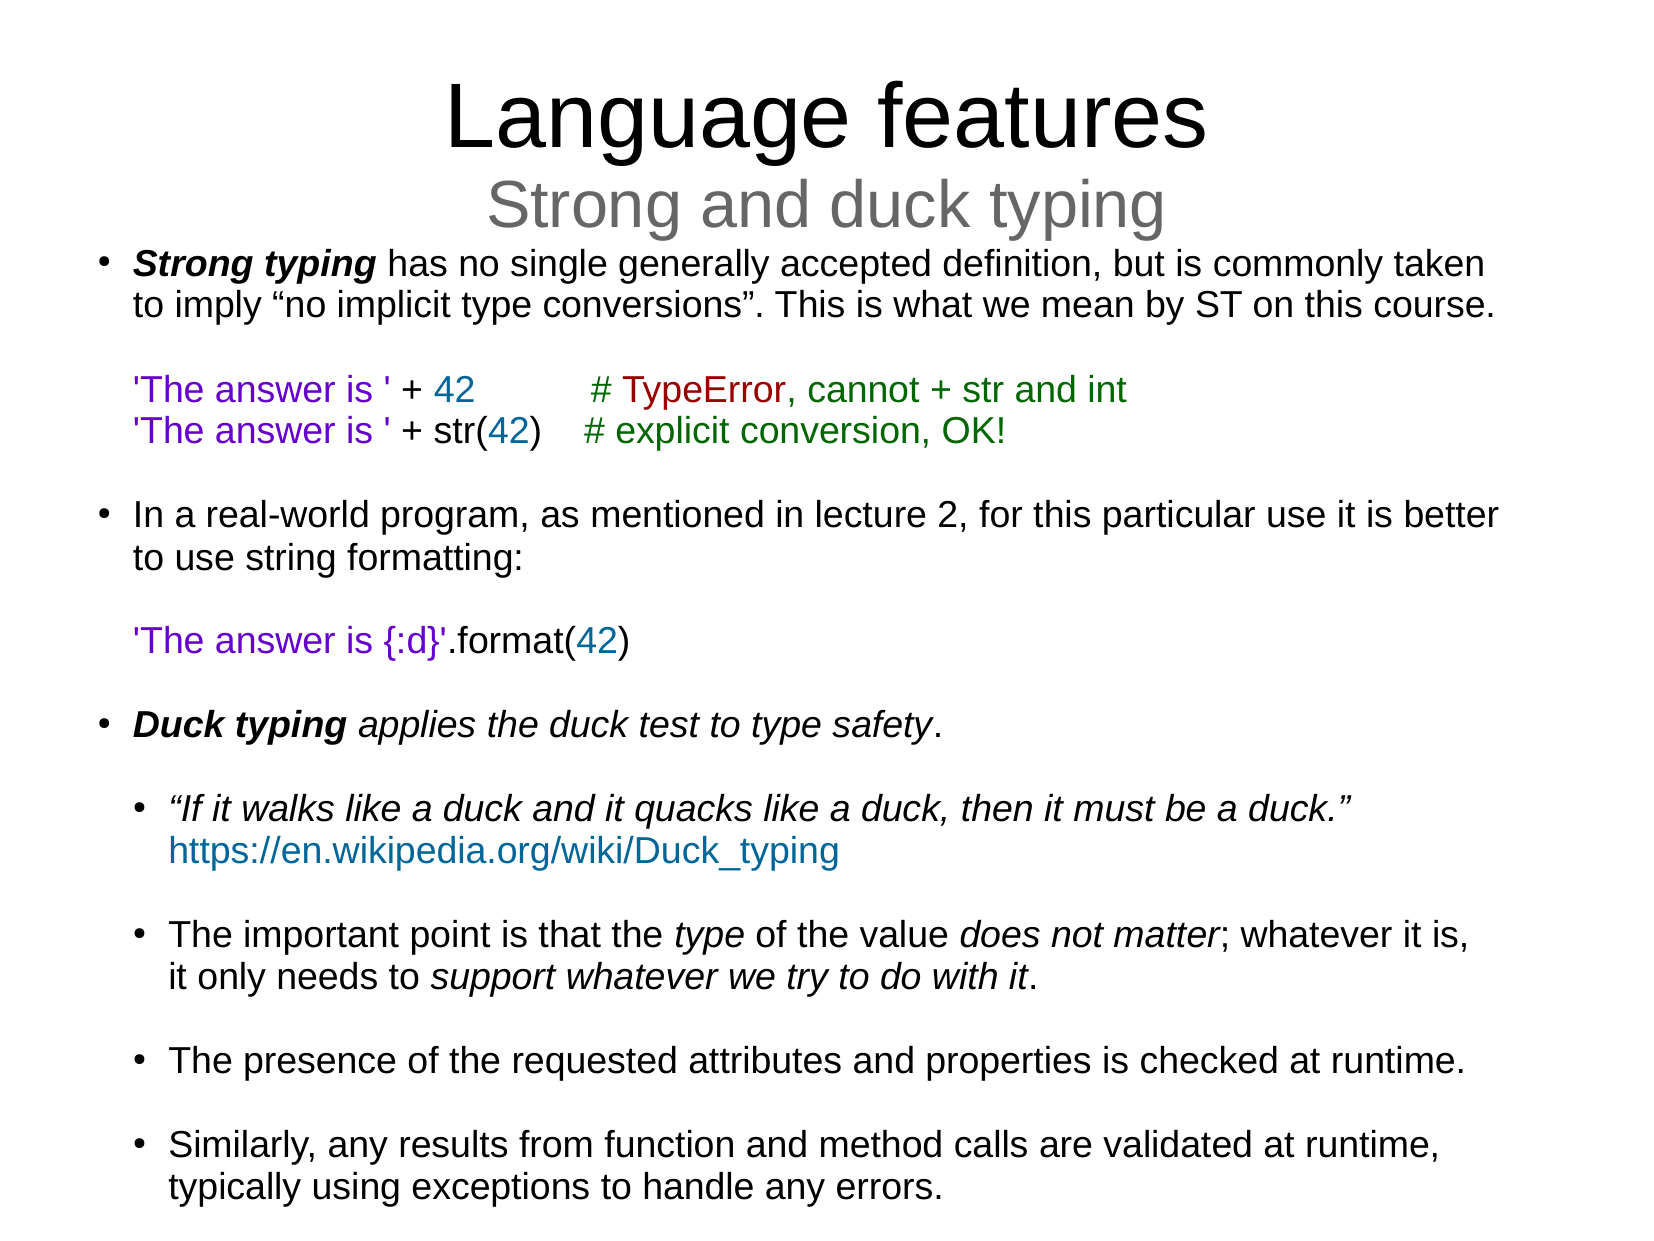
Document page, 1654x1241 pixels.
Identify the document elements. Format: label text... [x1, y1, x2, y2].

text_box Strong typing has no single generally accepted definition, but is commonly taken to imply “no implicit type conversions”. This is what we mean by ST on this course. 'The answer is ' + 42 # TypeError, cannot + str and int 'The answer is ' + str(42) # explicit conversion, OK! In a real-world program, as mentioned in lecture 2, for this particular use it is better to use string formatting: 'The answer is {:d}'.format(42) Duck typing applies the duck test to type safety. “If it walks like a duck and it quacks like a duck, then it must be a duck.” https://en.wikipedia.org/wiki/Duck_typing The important point is that the type of the value does not matter; whatever it is, it only needs to support whatever we try to do with it. The presence of the requested attributes and properties is checked at runtime. Similarly, any results from function and method calls are validated at runtime, typically using exceptions to handle any errors. [82, 234, 1561, 1216]
title Language features Strong and duck typing [82, 49, 1571, 257]
